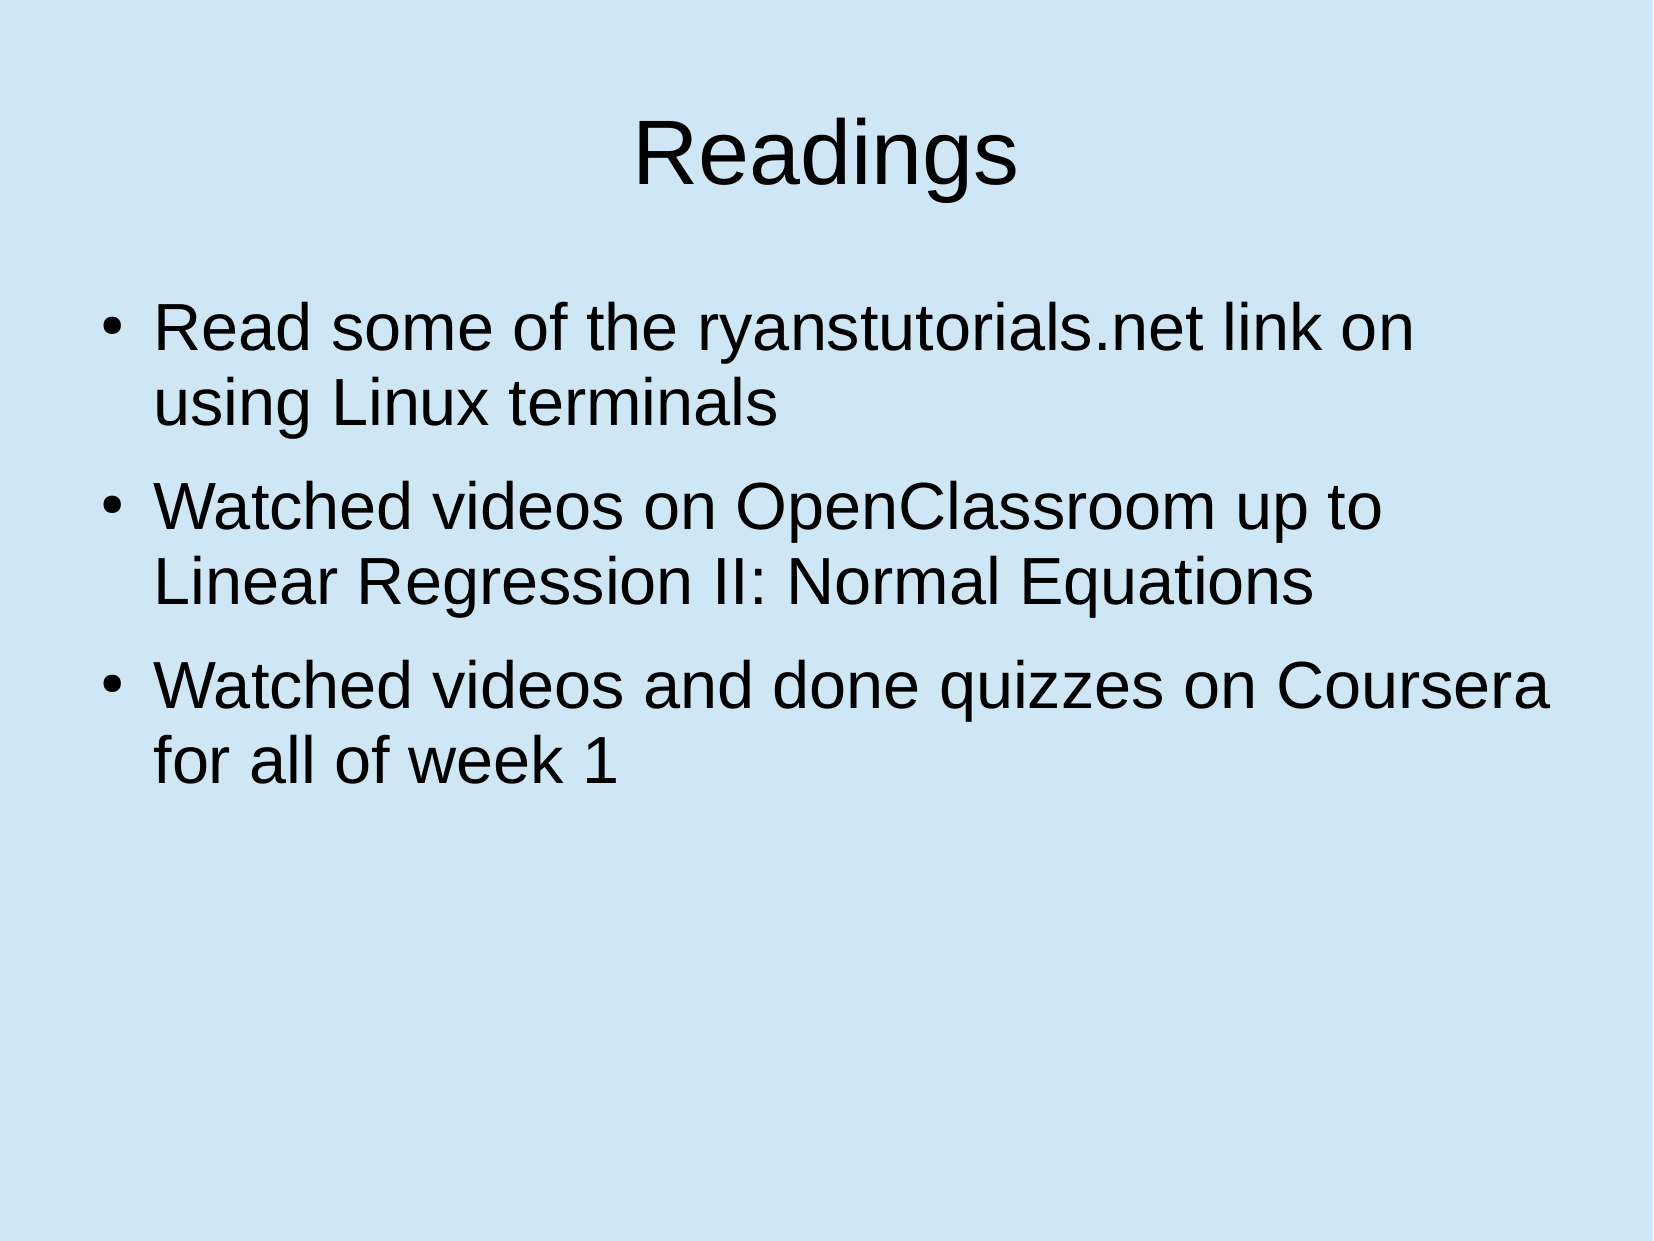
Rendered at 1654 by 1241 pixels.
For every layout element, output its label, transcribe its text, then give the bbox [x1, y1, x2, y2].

title Readings [82, 49, 1571, 257]
list Read some of the ryanstutorials.net link on using Linux terminals Watched videos on OpenClassroom up to Linear Regression II: Normal Equations Watched videos and done quizzes on Coursera for all of week 1 [82, 290, 1571, 1010]
